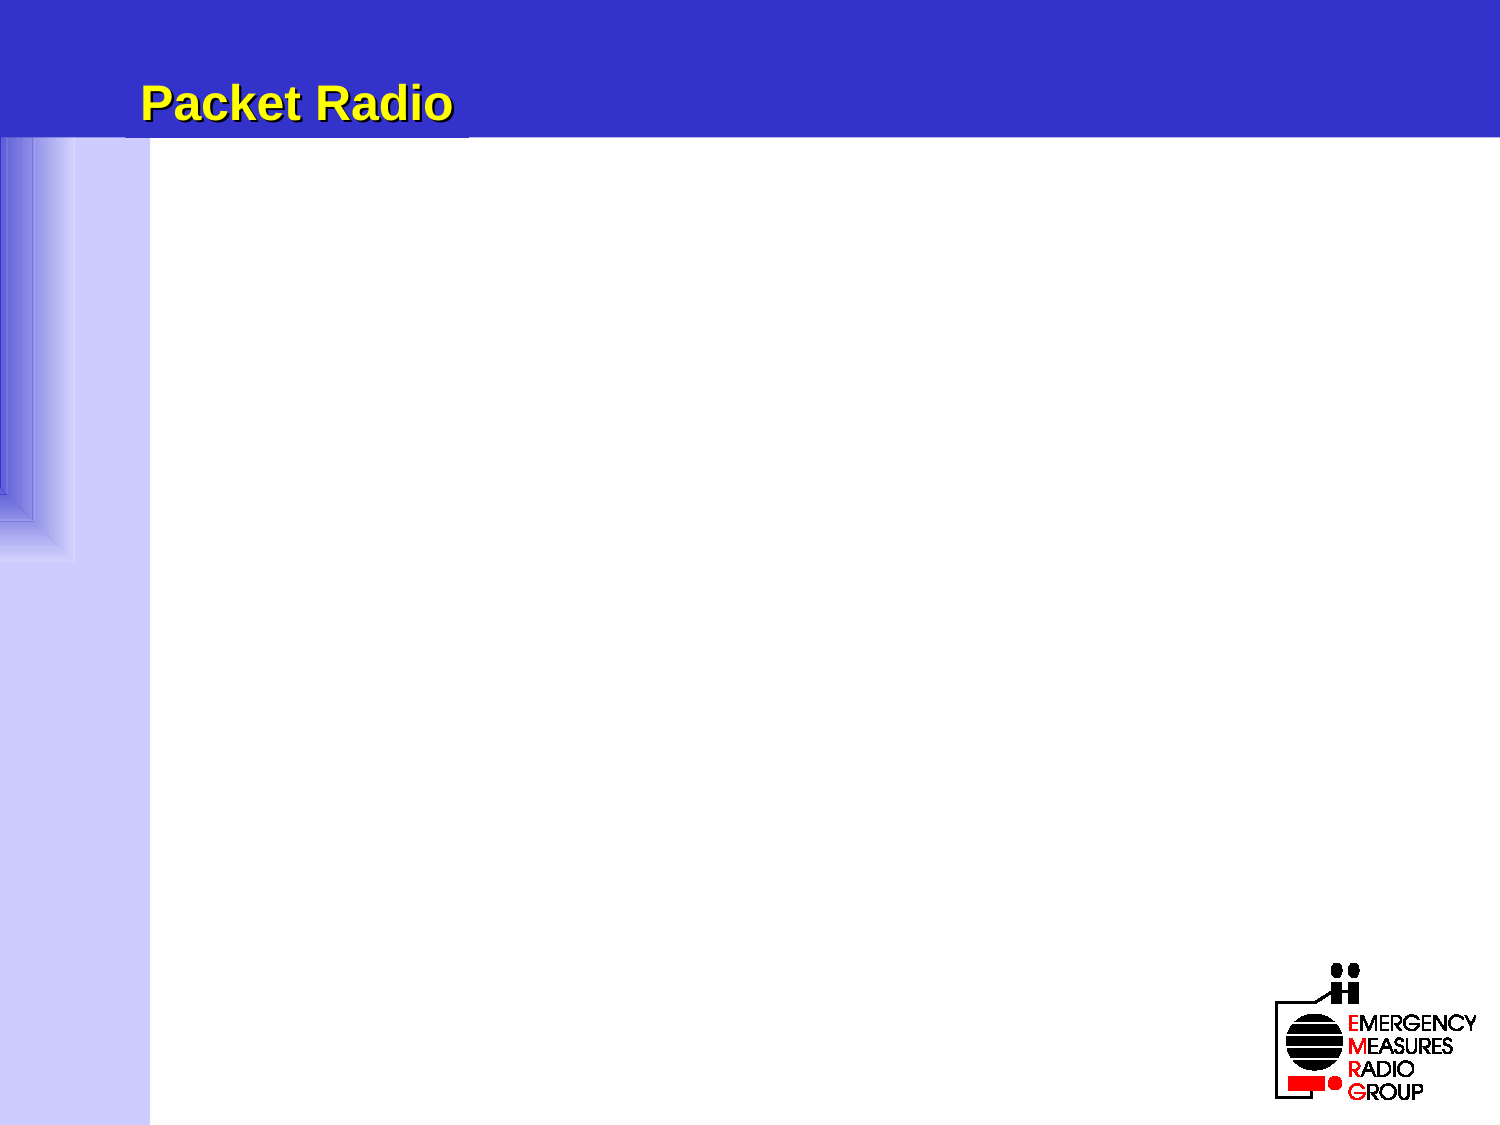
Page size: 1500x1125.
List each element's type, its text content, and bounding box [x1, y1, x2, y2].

picture [1275, 963, 1476, 1100]
text_box Packet Radio [125, 62, 469, 138]
